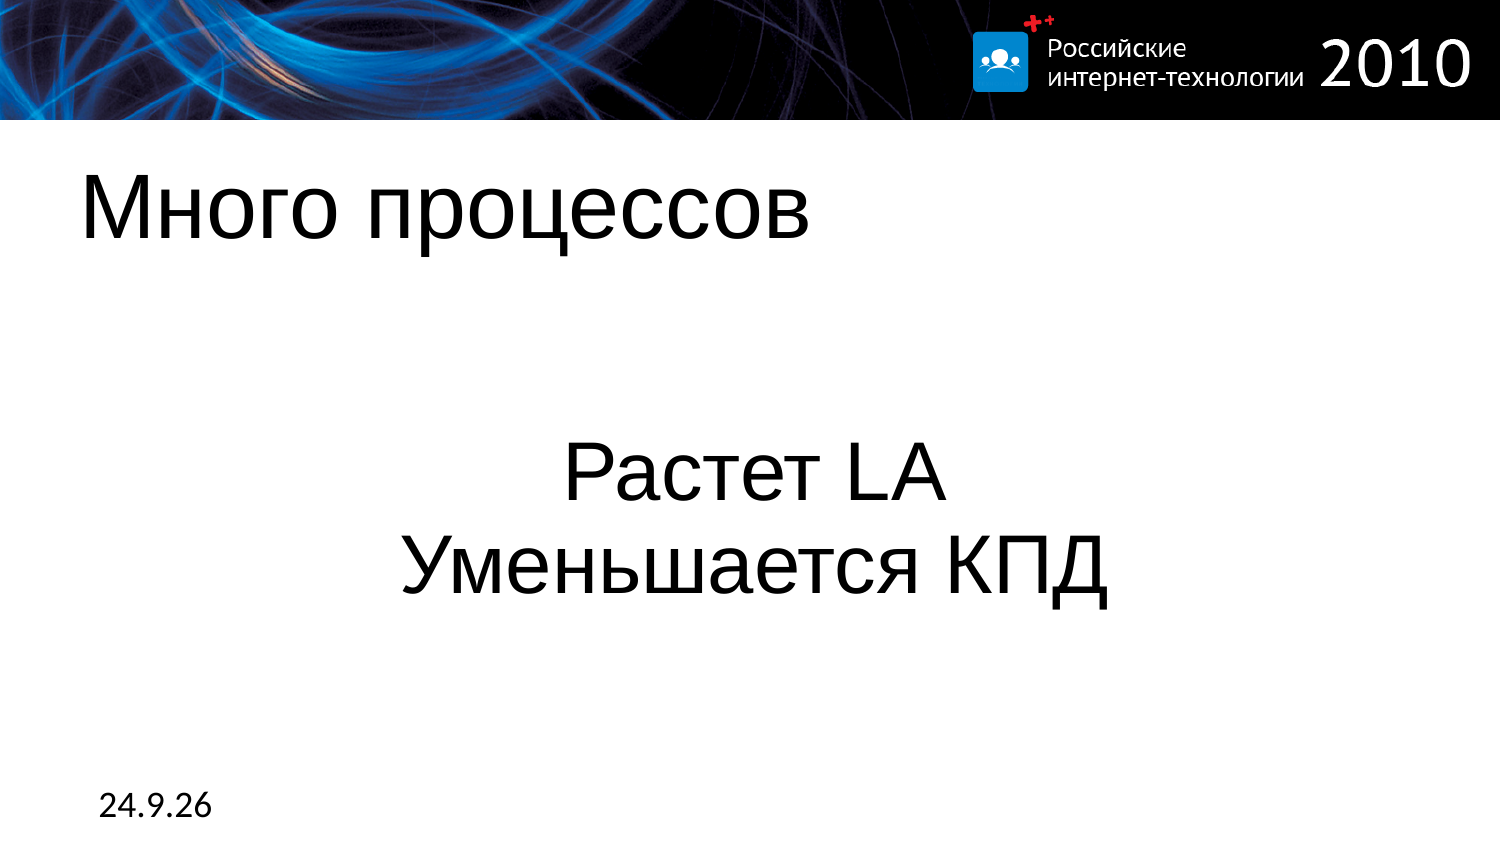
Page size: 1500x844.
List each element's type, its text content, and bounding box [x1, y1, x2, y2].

subtitle Растет LA Уменьшается КПД [79, 279, 1430, 758]
picture [0, 0, 1500, 120]
title Много процессов [79, 149, 1430, 264]
